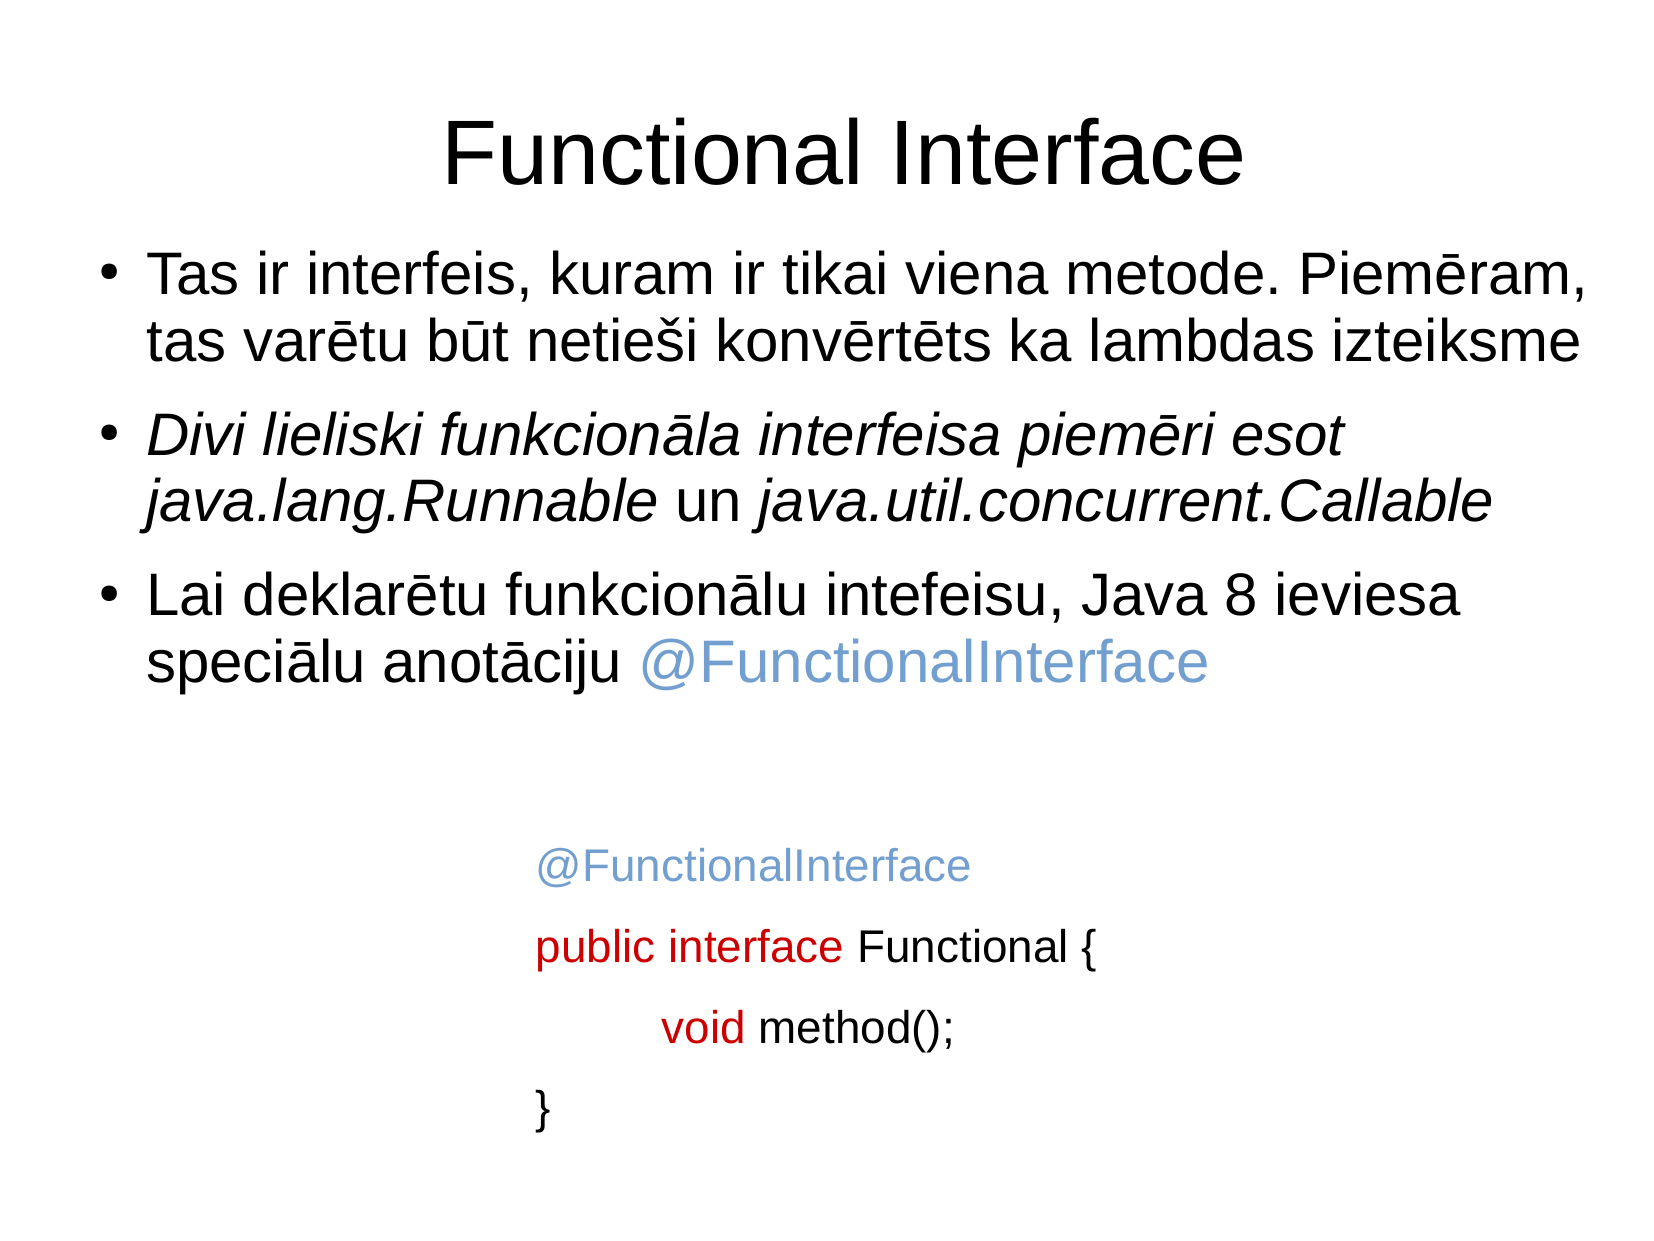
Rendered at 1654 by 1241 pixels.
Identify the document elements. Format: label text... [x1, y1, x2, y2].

title Functional Interface [82, 49, 1571, 240]
list Tas ir interfeis, kuram ir tikai viena metode. Piemēram, tas varētu būt netieši konvērtēts ka lambdas izteiksme Divi lieliski funkcionāla interfeisa piemēri esot java.lang.Runnable un java.util.concurrent.Callable Lai deklarētu funkcionālu intefeisu, Java 8 ieviesa speciālu anotāciju @FunctionalInterface [82, 240, 1621, 781]
list @FunctionalInterface public interface Functional { void method(); } [465, 840, 1366, 1241]
